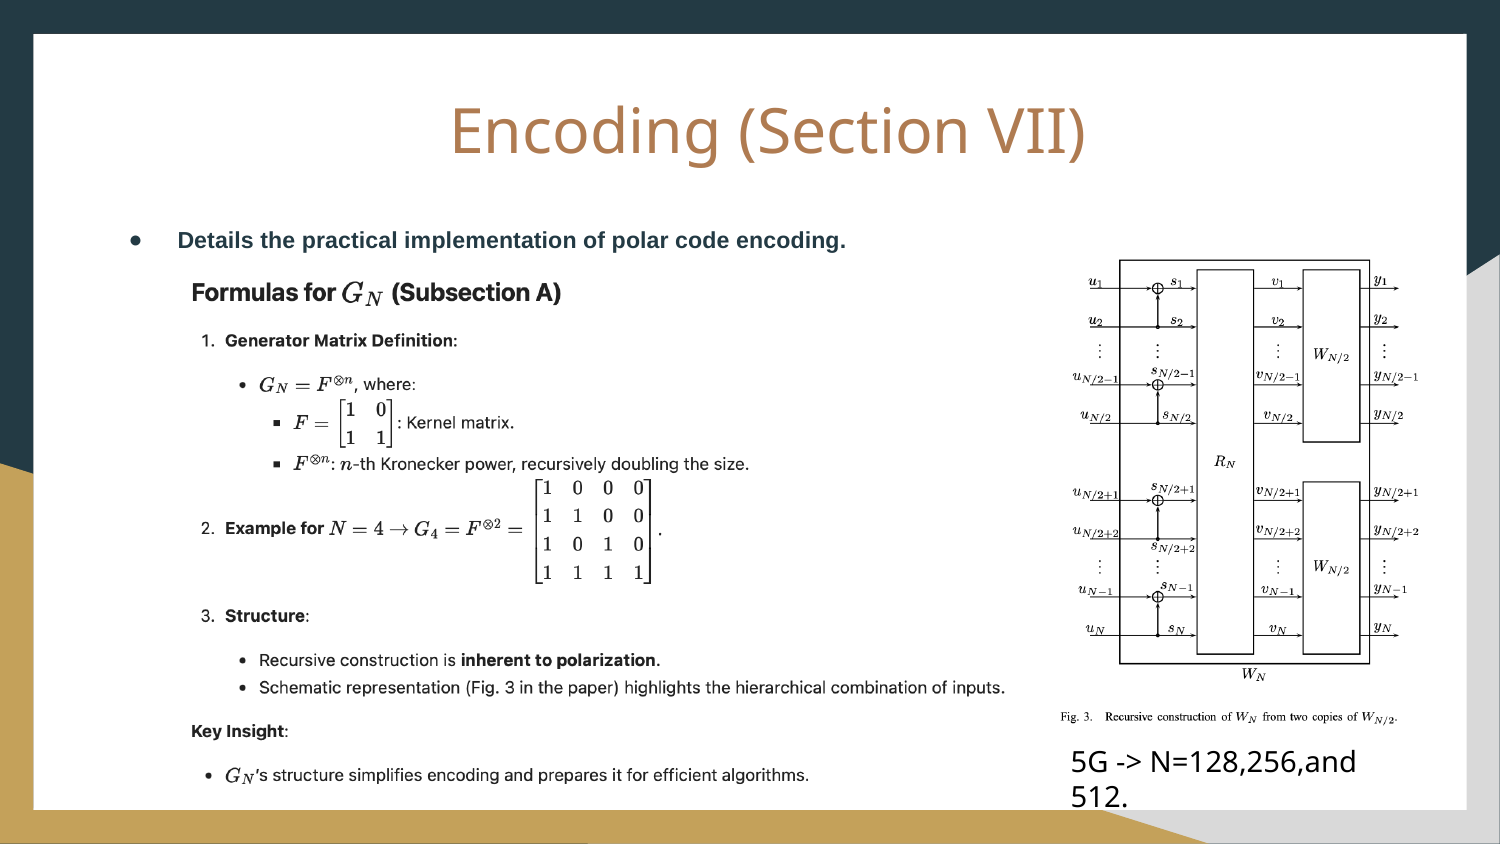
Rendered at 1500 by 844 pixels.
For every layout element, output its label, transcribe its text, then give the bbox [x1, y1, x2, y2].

text_box Details the practical implementation of polar code encoding. [87, 212, 1333, 269]
picture [164, 269, 1035, 794]
text_box 5G -> N=128,256,and 512. [1055, 728, 1433, 829]
title Encoding (Section VII) [134, 76, 1366, 226]
picture [1044, 226, 1439, 744]
